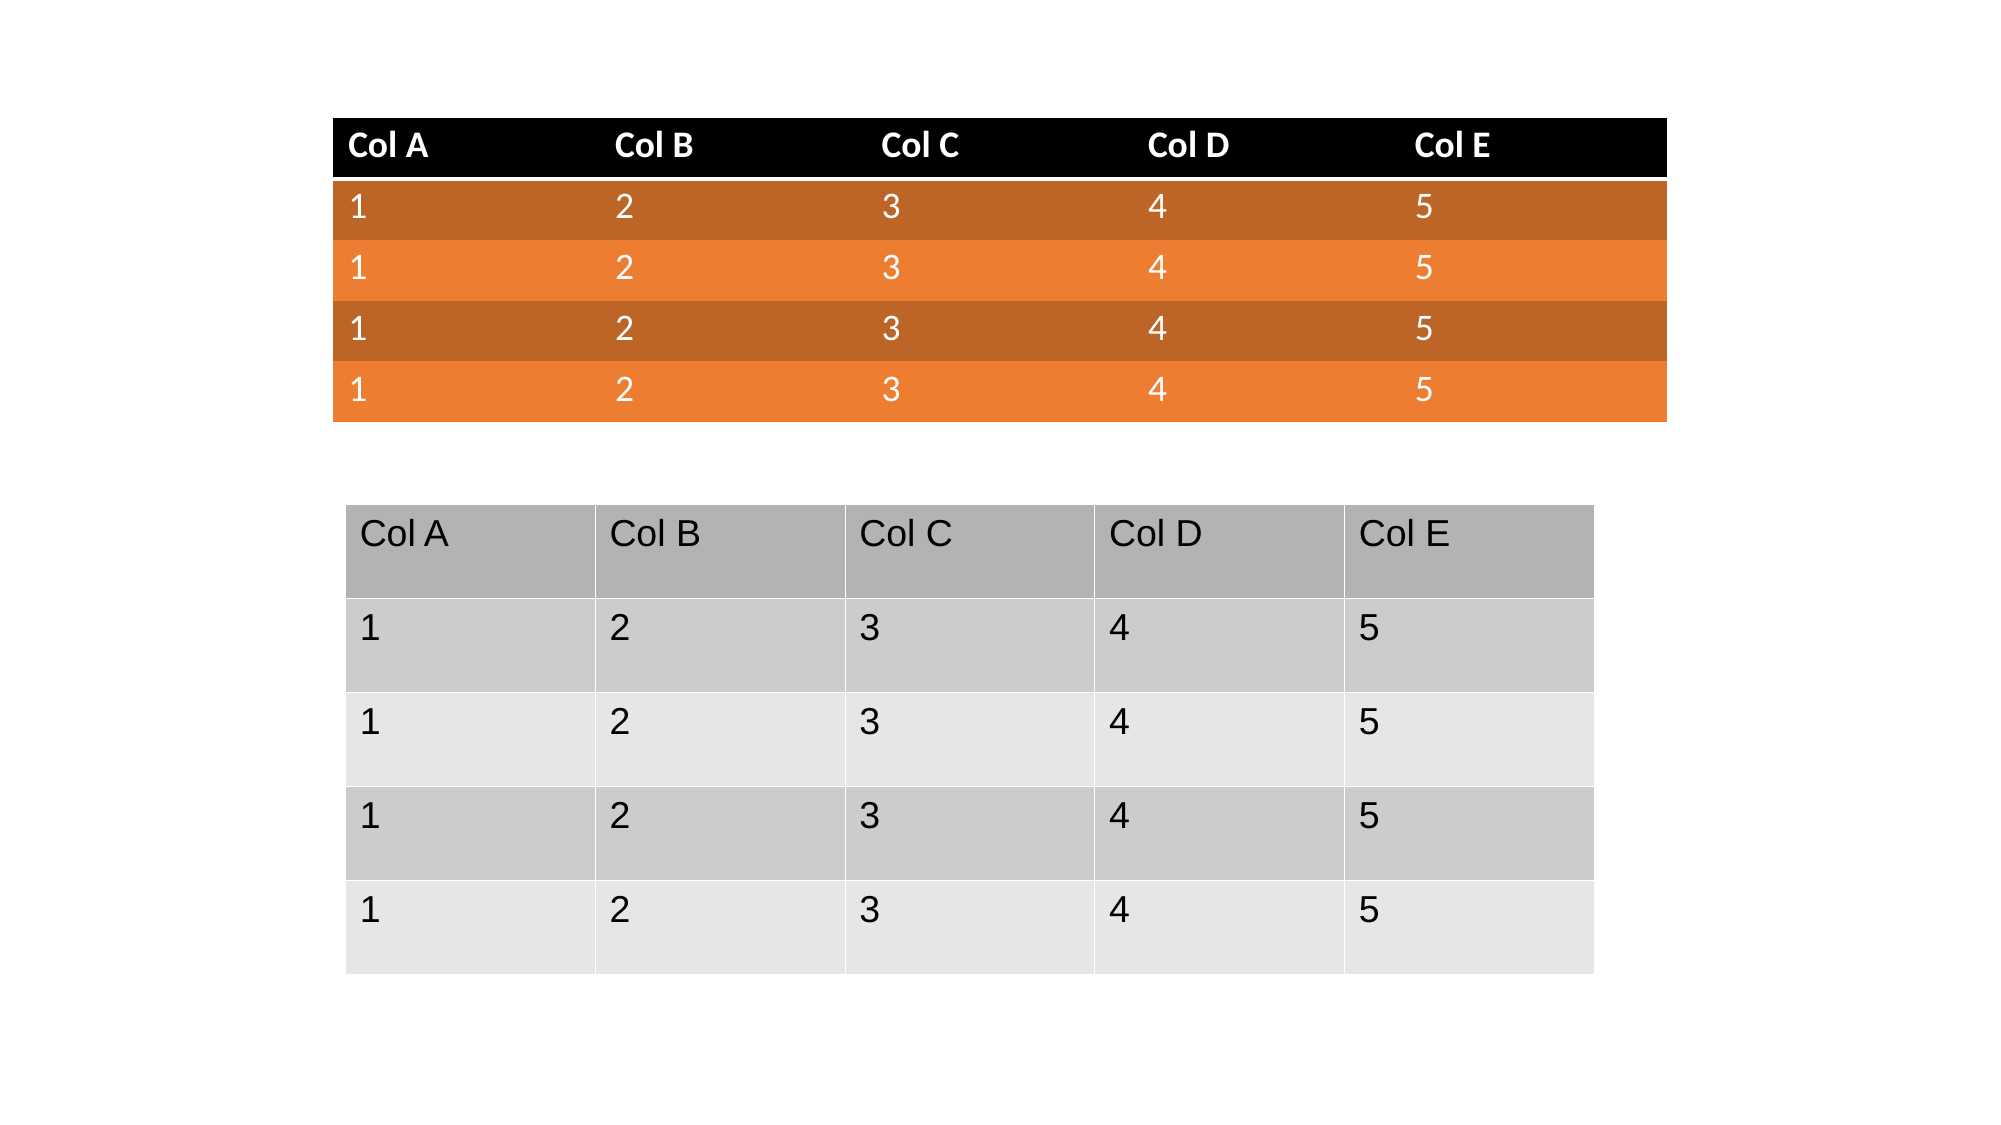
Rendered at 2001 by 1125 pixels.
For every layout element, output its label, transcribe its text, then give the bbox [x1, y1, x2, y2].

table_header Col E [1400, 118, 1667, 177]
table_header Col D [1095, 505, 1344, 598]
table_cell 3 [846, 599, 1094, 692]
table_cell 5 [1400, 181, 1667, 240]
table_header Col B [596, 505, 845, 598]
table_cell 3 [846, 693, 1094, 786]
table_header Col B [600, 118, 867, 177]
table_header Col C [846, 505, 1094, 598]
table_cell 1 [333, 181, 600, 240]
table_cell 3 [867, 301, 1133, 361]
table_cell 3 [867, 181, 1133, 240]
table_cell 5 [1400, 240, 1667, 301]
table_cell 4 [1095, 693, 1344, 786]
table_cell 4 [1133, 181, 1400, 240]
table_cell 1 [346, 599, 595, 692]
table_header Col C [867, 118, 1133, 177]
table_cell 5 [1345, 881, 1594, 974]
table_cell 1 [333, 361, 600, 422]
table_cell 2 [600, 361, 867, 422]
table_cell 4 [1133, 301, 1400, 361]
table_cell 1 [333, 301, 600, 361]
table_cell 1 [346, 881, 595, 974]
table_cell 2 [600, 240, 867, 301]
table_cell 5 [1345, 787, 1594, 880]
table_header Col E [1345, 505, 1594, 598]
table_cell 2 [596, 599, 845, 692]
table_cell 3 [867, 361, 1133, 422]
table_header Col A [333, 118, 600, 177]
table_cell 2 [596, 881, 845, 974]
table_cell 3 [867, 240, 1133, 301]
table_cell 5 [1400, 301, 1667, 361]
table_cell 1 [346, 693, 595, 786]
table_cell 3 [846, 787, 1094, 880]
table_cell 1 [333, 240, 600, 301]
table_cell 5 [1345, 599, 1594, 692]
table_cell 4 [1133, 240, 1400, 301]
table_cell 2 [600, 181, 867, 240]
table_cell 4 [1095, 881, 1344, 974]
table_cell 2 [596, 693, 845, 786]
table_cell 1 [346, 787, 595, 880]
table_cell 4 [1095, 787, 1344, 880]
table_cell 2 [596, 787, 845, 880]
table_cell 4 [1133, 361, 1400, 422]
table_header Col D [1133, 118, 1400, 177]
table_cell 2 [600, 301, 867, 361]
table_cell 4 [1095, 599, 1344, 692]
table_cell 3 [846, 881, 1094, 974]
table_cell 5 [1400, 361, 1667, 422]
table_cell 5 [1345, 693, 1594, 786]
table_header Col A [346, 505, 595, 598]
